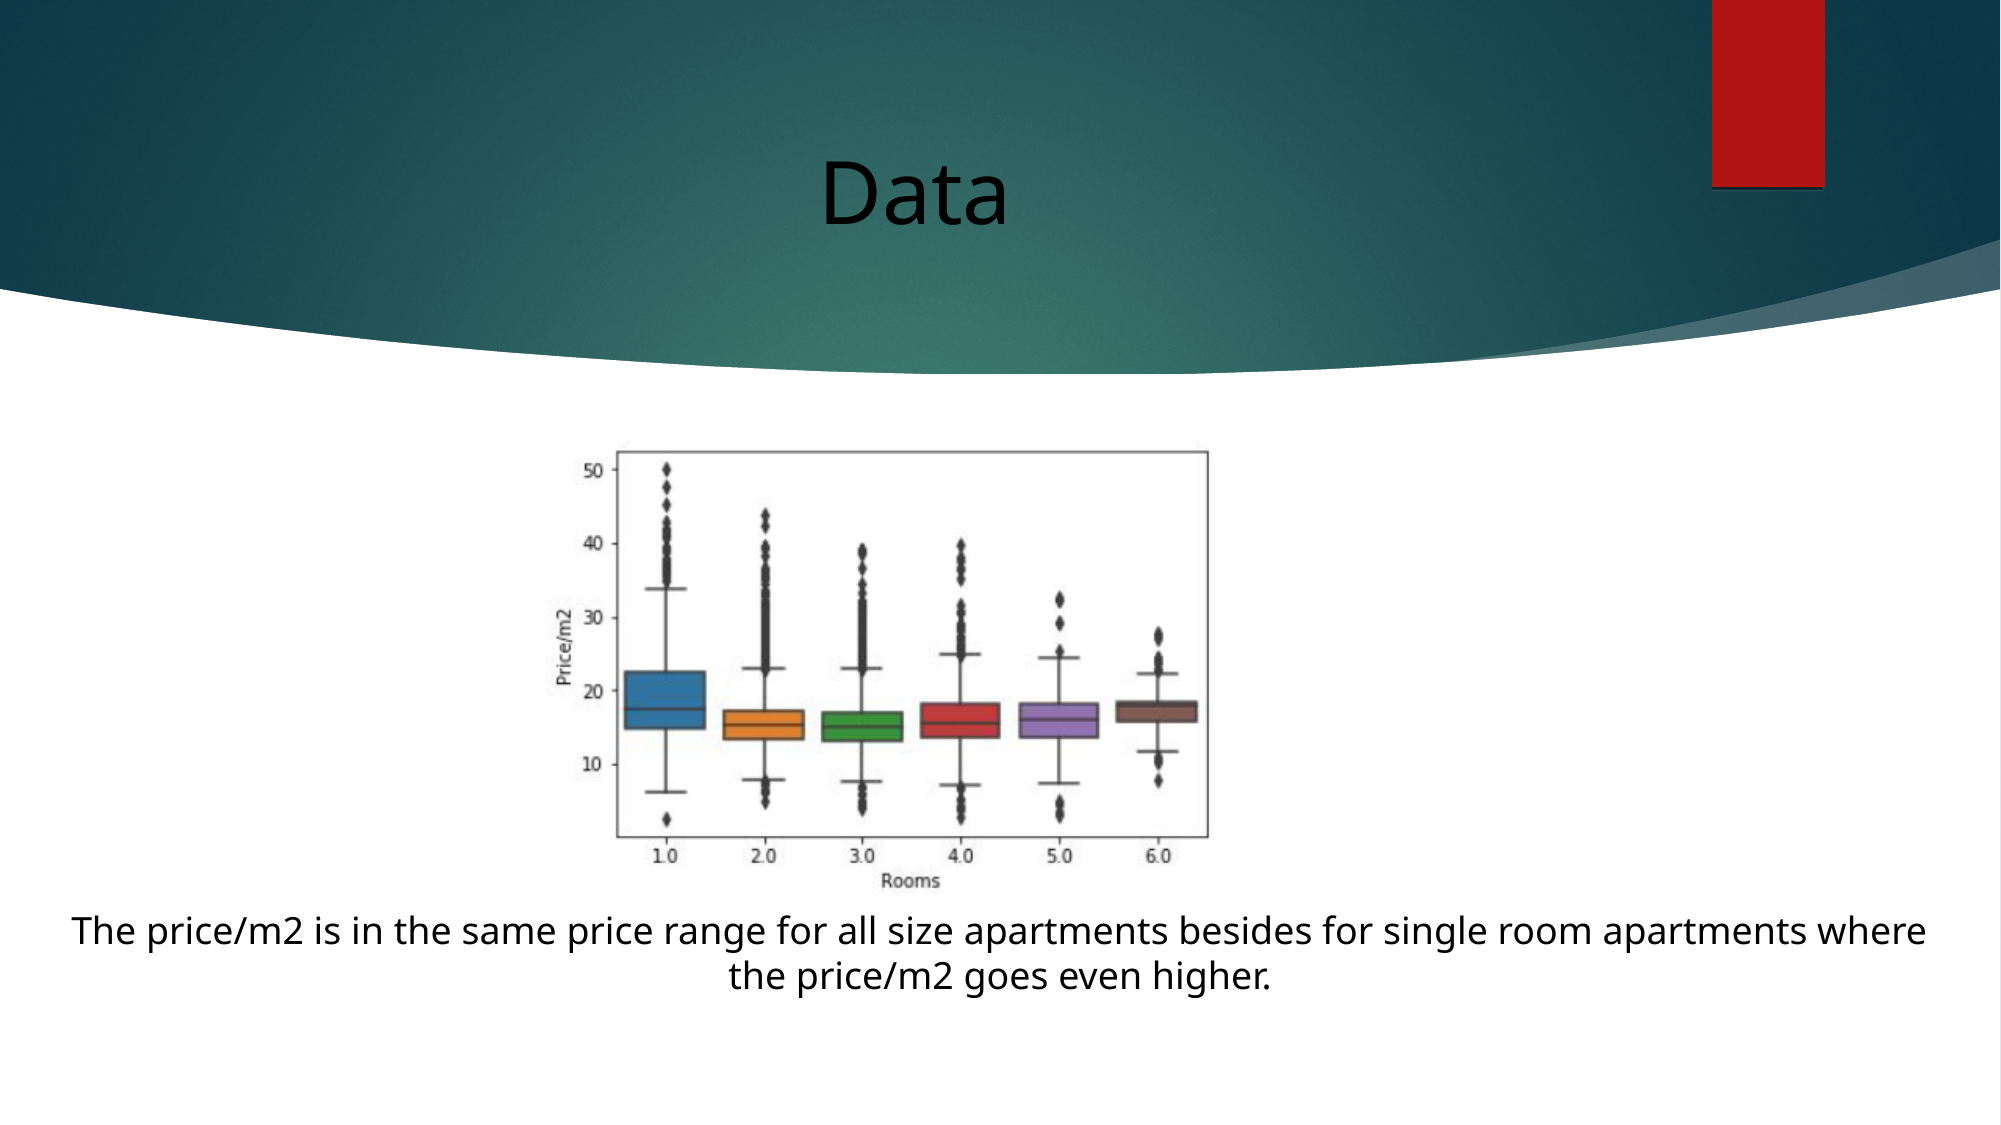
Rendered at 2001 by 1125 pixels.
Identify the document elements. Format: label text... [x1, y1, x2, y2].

text_box [0, 0, 2000, 1125]
text_box The price/m2 is in the same price range for all size apartments besides for single room apartments where the price/m2 goes even higher. [43, 899, 1957, 1004]
picture [499, 375, 1331, 899]
title Data [181, 74, 1649, 305]
